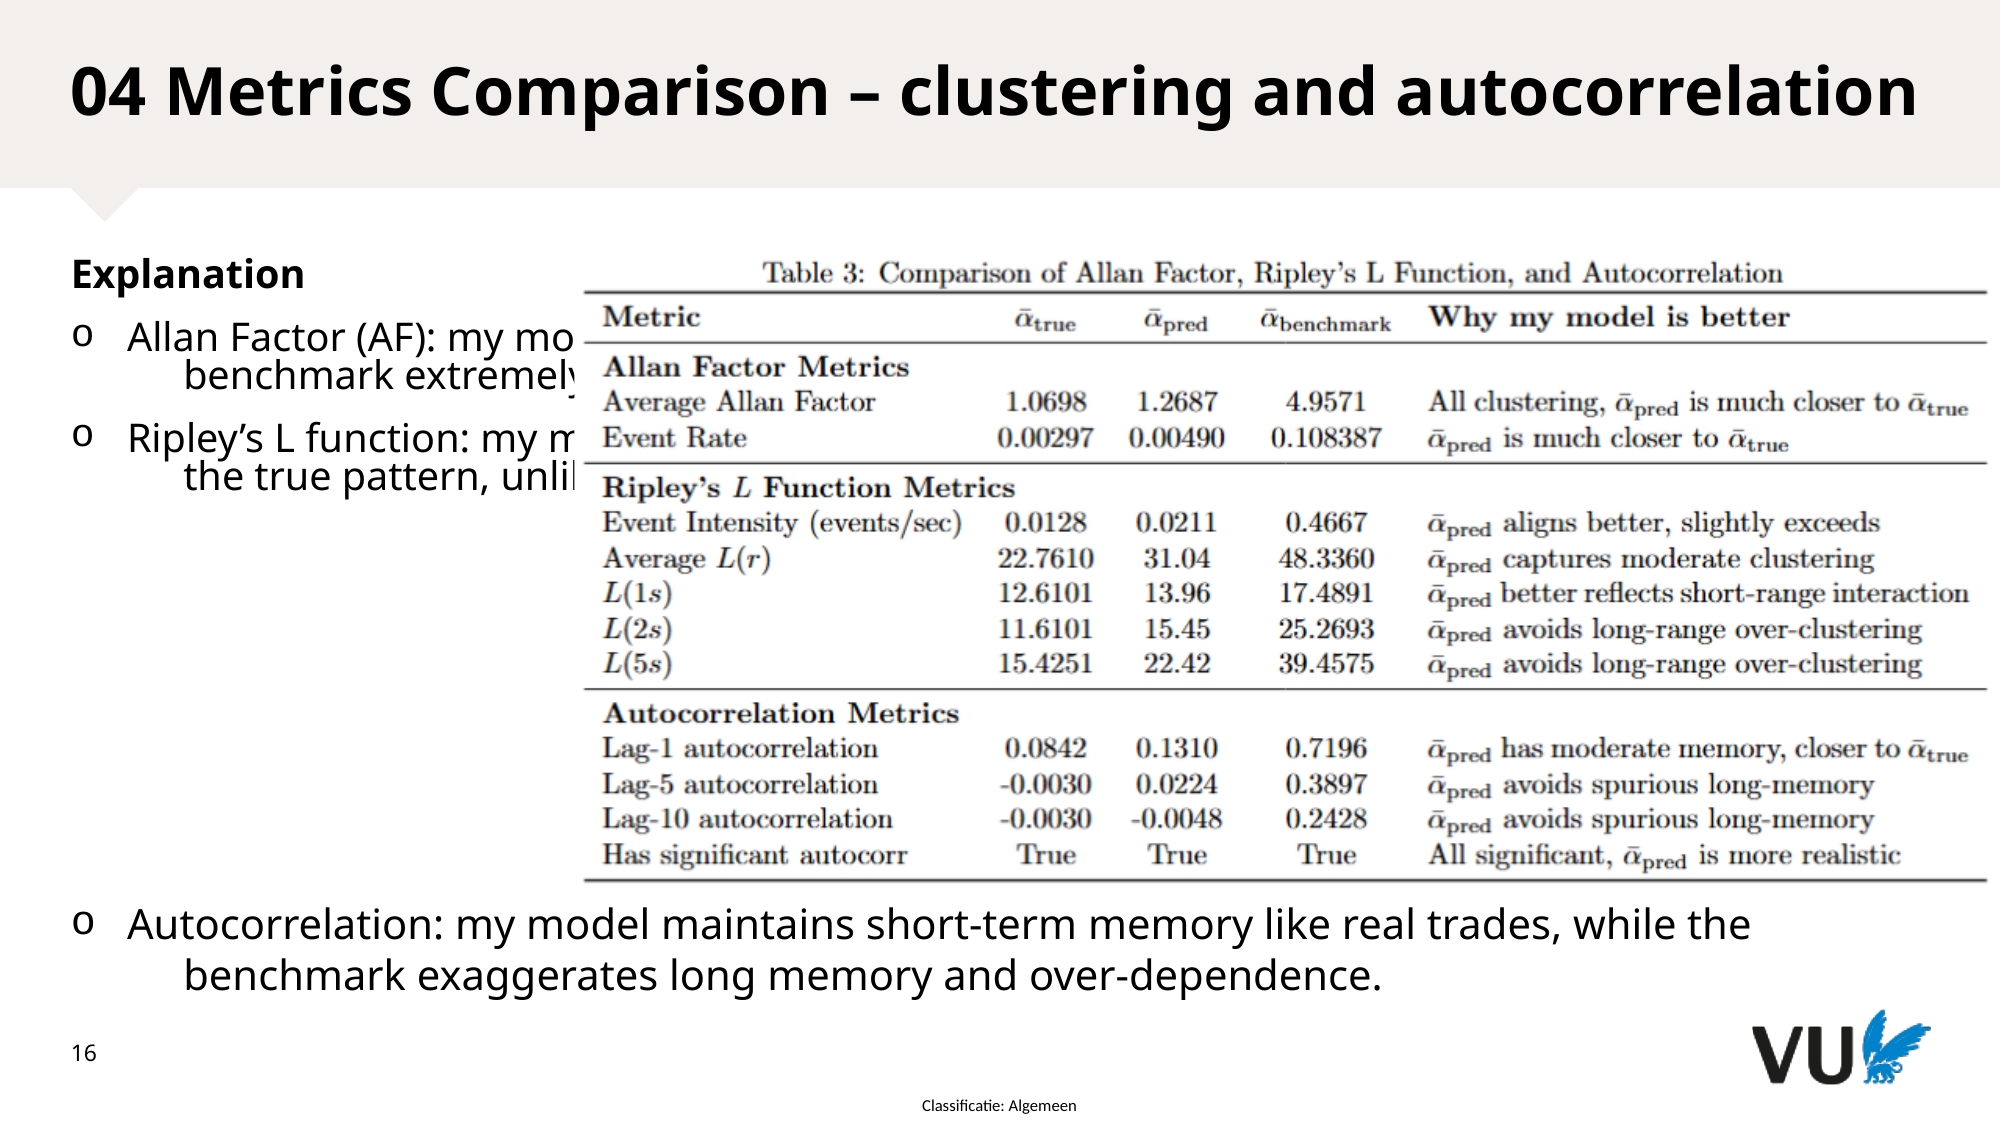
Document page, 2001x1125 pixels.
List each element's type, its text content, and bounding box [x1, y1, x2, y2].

list Explanation Allan Factor (AF): my model produces realistic clustering of aggressive trades, while the benchmark extremely clustered, unrealistic. Ripley’s L function: my model captures clustering across multiple time scales, closely matching the true pattern, unlike the over-clustered benchmark. [67, 211, 544, 885]
picture [574, 250, 2001, 914]
text_box 4 [70, 1013, 152, 1125]
title 04 Metrics Comparison – clustering and autocorrelation [70, 0, 1930, 188]
text_box Autocorrelation: my model maintains short-term memory like real trades, while the benchmark exaggerates long memory and over-dependence. [70, 898, 1848, 1013]
